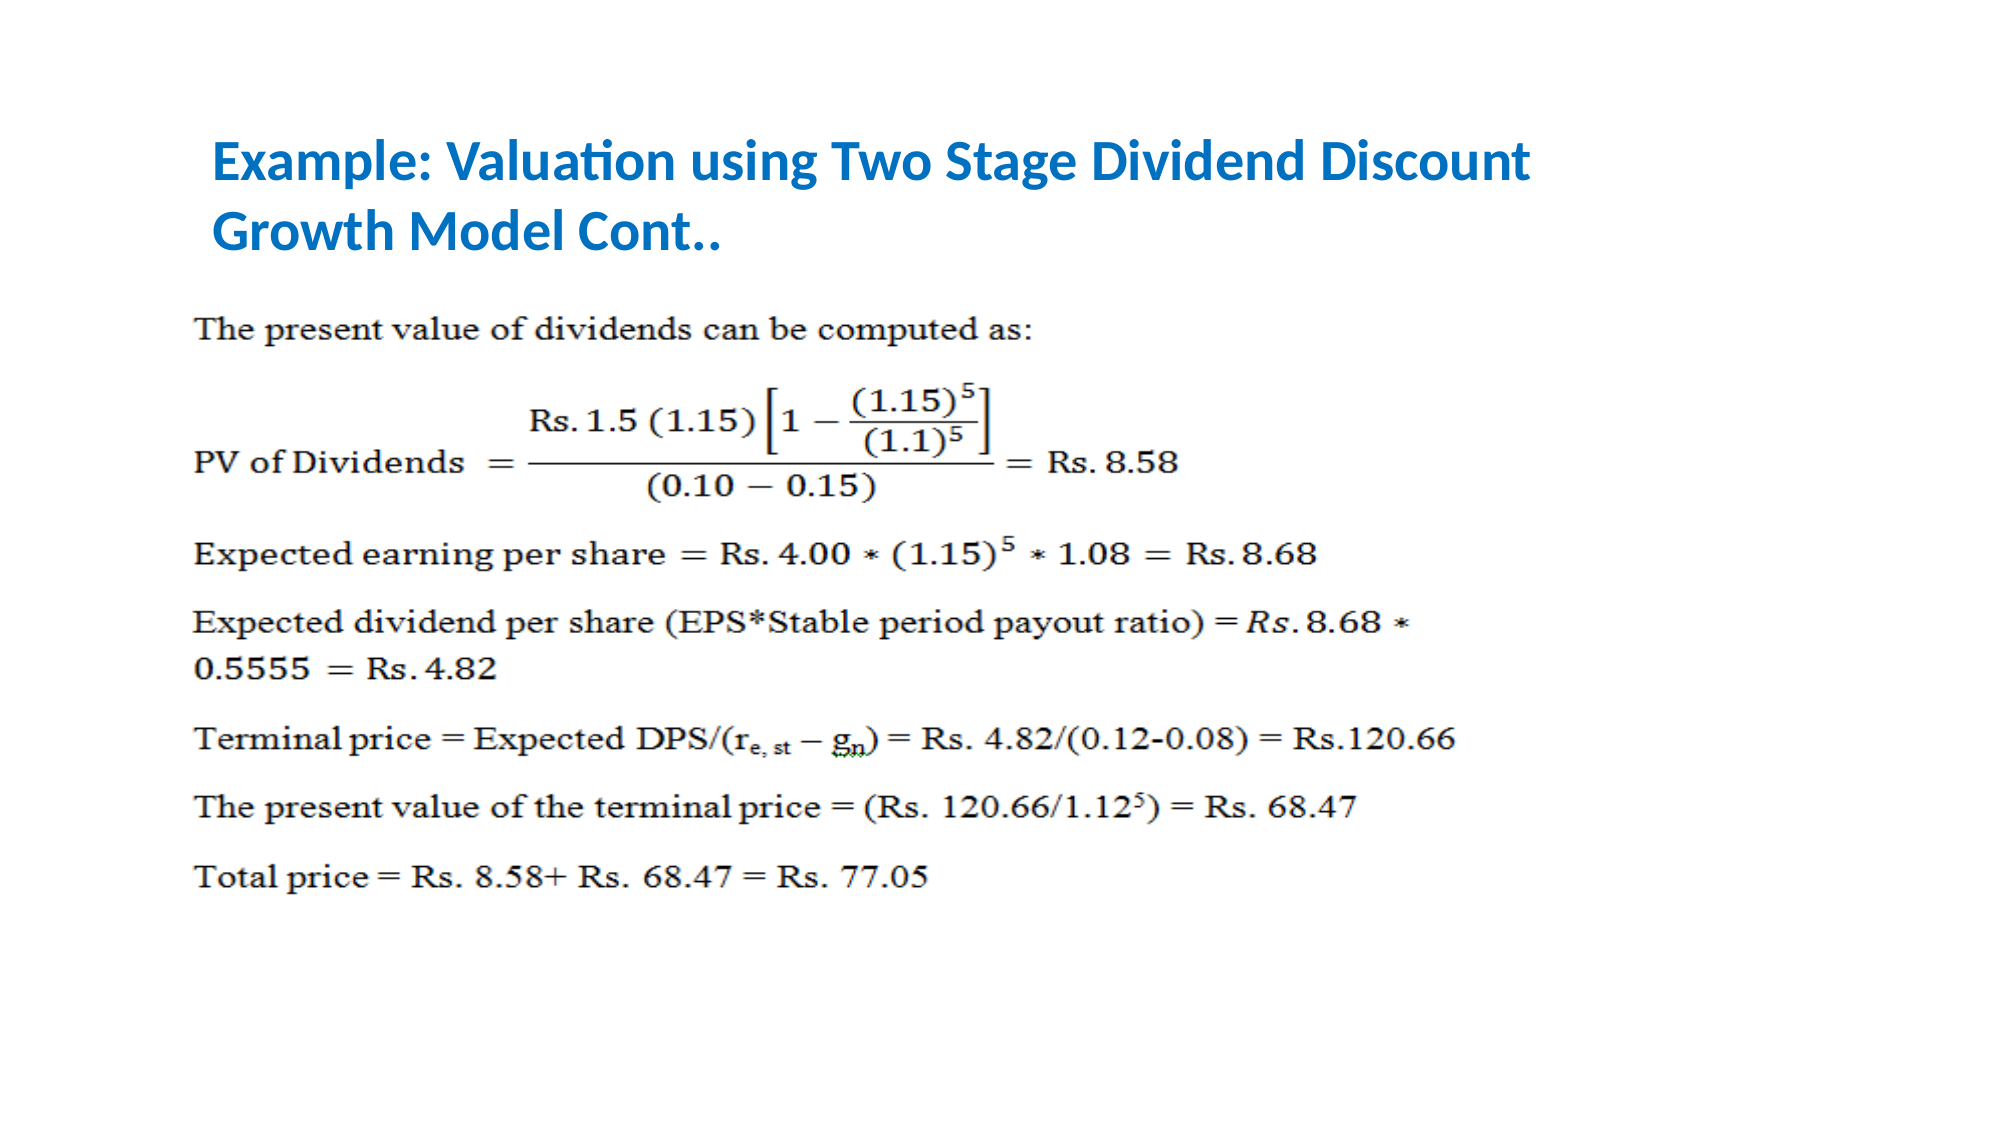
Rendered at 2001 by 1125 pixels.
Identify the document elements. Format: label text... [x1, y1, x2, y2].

text_box Example: Valuation using Two Stage Dividend Discount Growth Model Cont.. [197, 114, 1724, 270]
picture [141, 290, 1555, 936]
